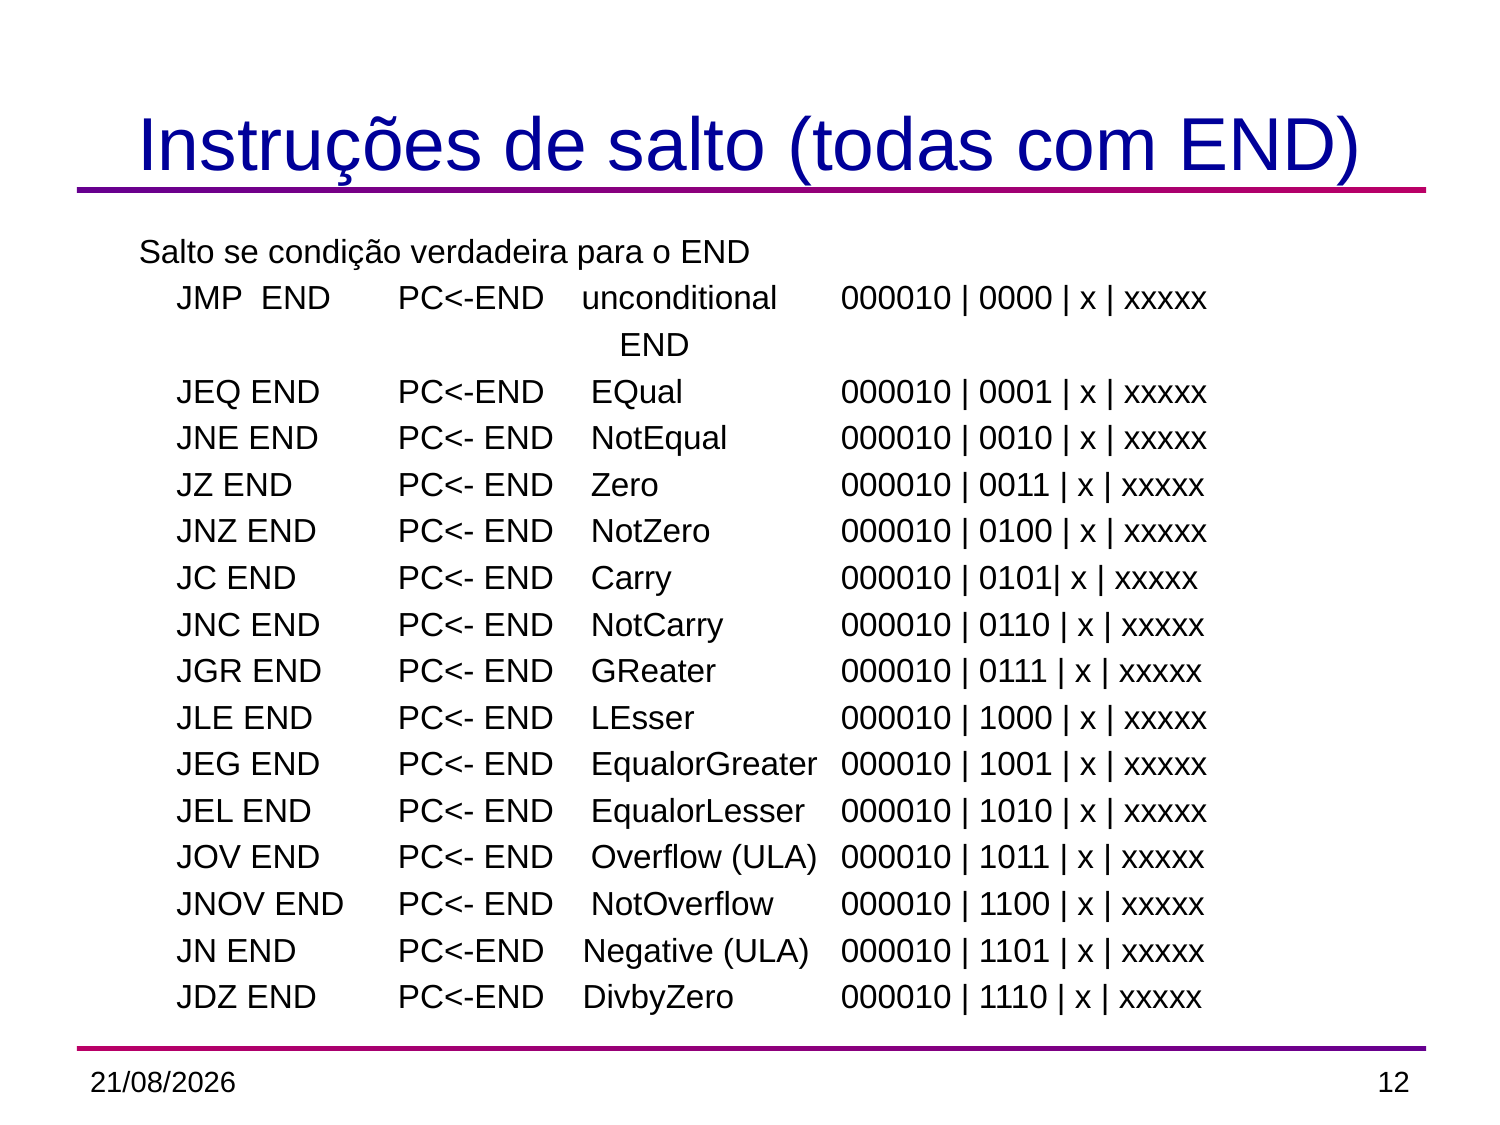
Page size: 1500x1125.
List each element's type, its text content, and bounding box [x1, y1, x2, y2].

text_box Salto se condição verdadeira para o END JMP END PC<-END unconditional 000010 | 0000 | x | xxxxx END JEQ END PC<-END EQual 000010 | 0001 | x | xxxxx JNE END PC<- END NotEqual 000010 | 0010 | x | xxxxx JZ END PC<- END Zero 000010 | 0011 | x | xxxxx JNZ END PC<- END NotZero 000010 | 0100 | x | xxxxx JC END PC<- END Carry 000010 | 0101| x | xxxxx JNC END PC<- END NotCarry 000010 | 0110 | x | xxxxx JGR END PC<- END GReater 000010 | 0111 | x | xxxxx JLE END PC<- END LEsser 000010 | 1000 | x | xxxxx JEG END PC<- END EqualorGreater 000010 | 1001 | x | xxxxx JEL END PC<- END EqualorLesser 000010 | 1010 | x | xxxxx JOV END PC<- END Overflow (ULA) 000010 | 1011 | x | xxxxx JNOV END PC<- END NotOverflow 000010 | 1100 | x | xxxxx JN END PC<-END Negative (ULA) 000010 | 1101 | x | xxxxx JDZ END PC<-END DivbyZero 000010 | 1110 | x | xxxxx [105, 222, 1456, 1026]
slide_number <number> [1074, 1055, 1425, 1125]
slide_number 27/07/2022 [75, 1055, 425, 1125]
title Instruções de salto (todas com END) [76, 74, 1424, 193]
